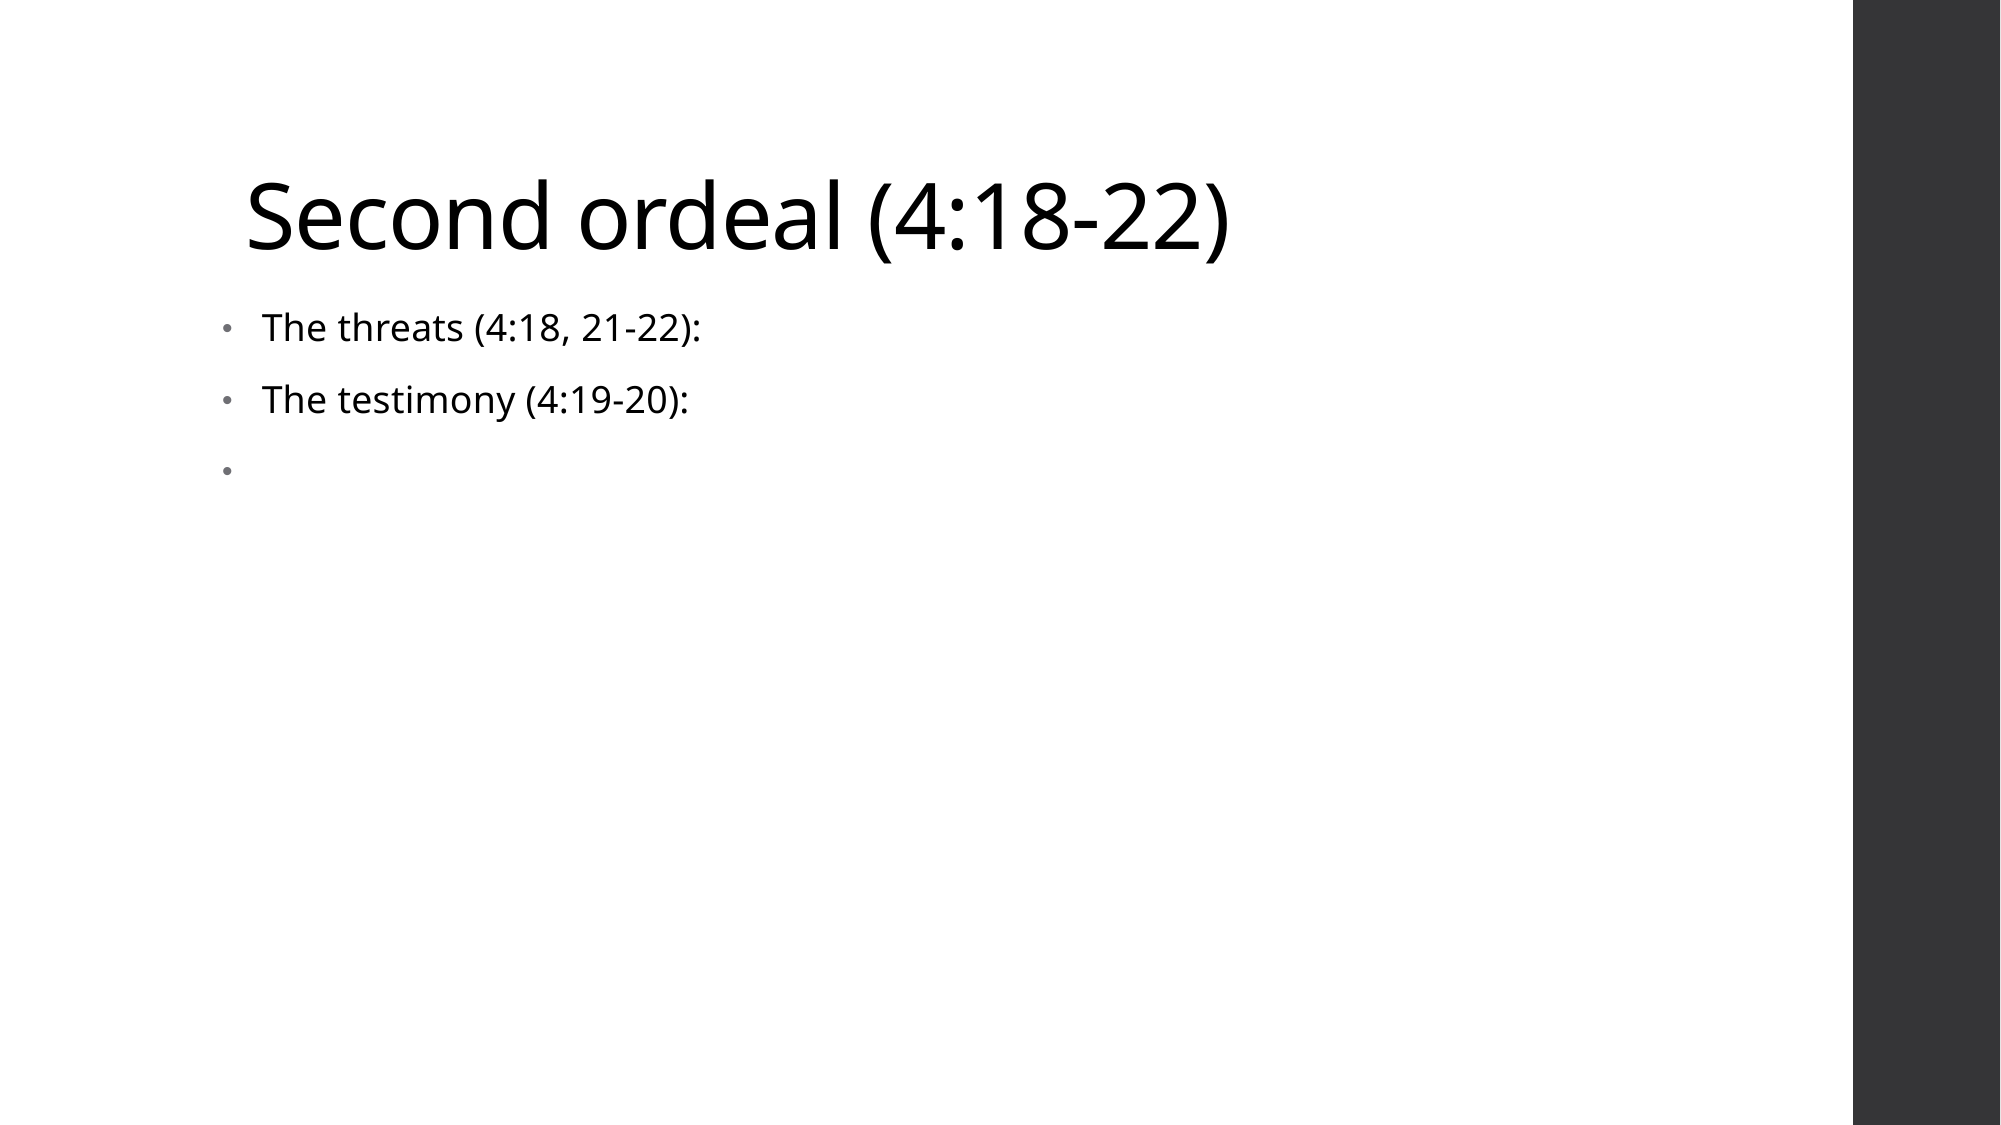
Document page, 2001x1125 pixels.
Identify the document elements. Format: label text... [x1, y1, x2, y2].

title Second ordeal (4:18-22) [206, 60, 1797, 278]
list The threats (4:18, 21-22): The testimony (4:19-20): [206, 299, 1617, 1014]
